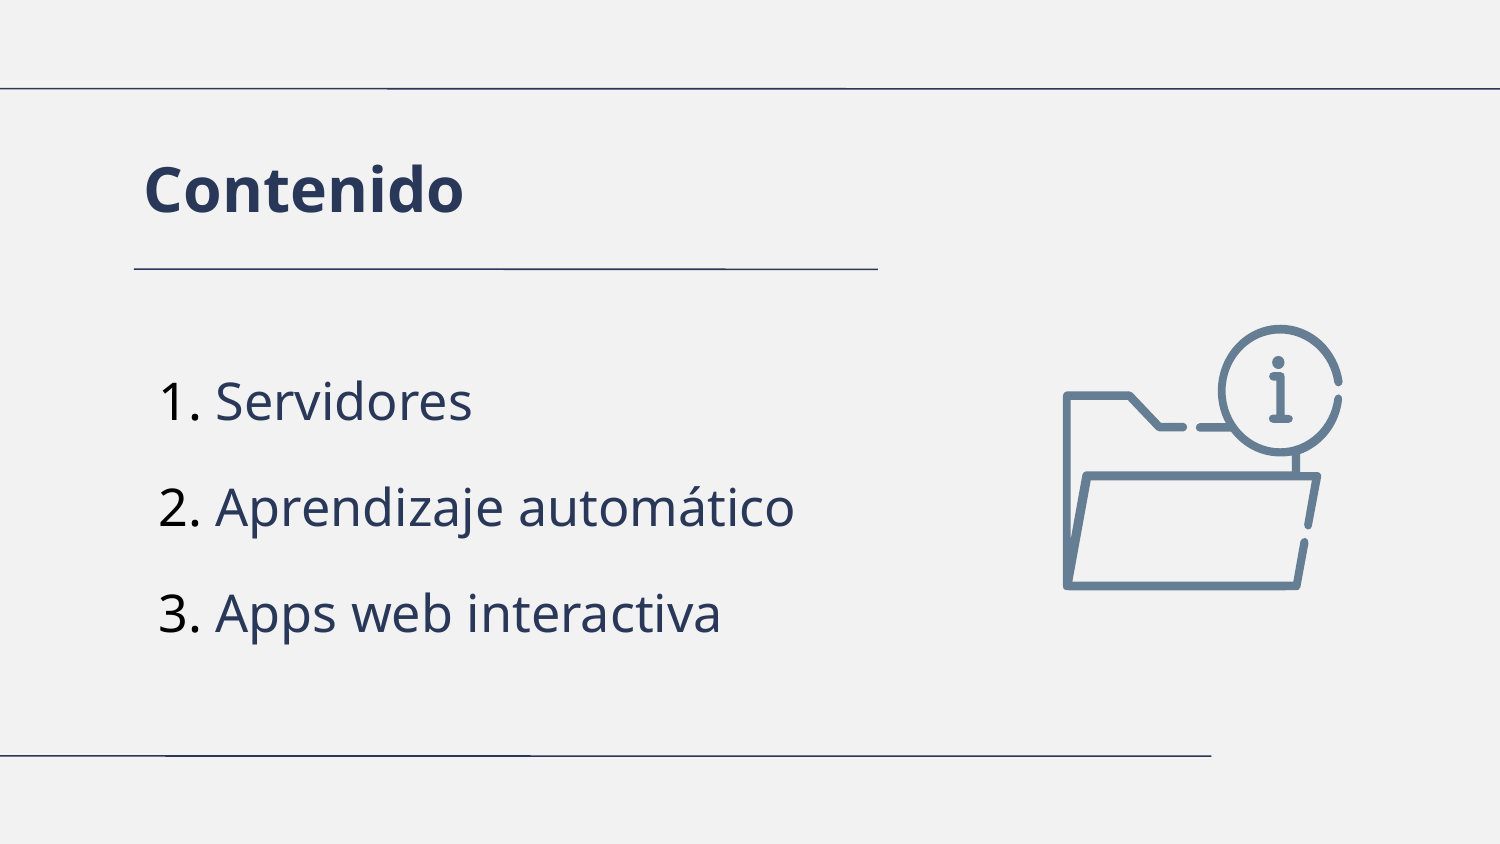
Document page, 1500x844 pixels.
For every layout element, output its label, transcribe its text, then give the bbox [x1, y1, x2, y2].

list Servidores Aprendizaje automático Apps web interactiva [158, 329, 953, 744]
text_box [1268, 372, 1293, 423]
text_box [1062, 324, 1343, 591]
text_box [1272, 355, 1285, 369]
title Contenido [128, 134, 924, 319]
